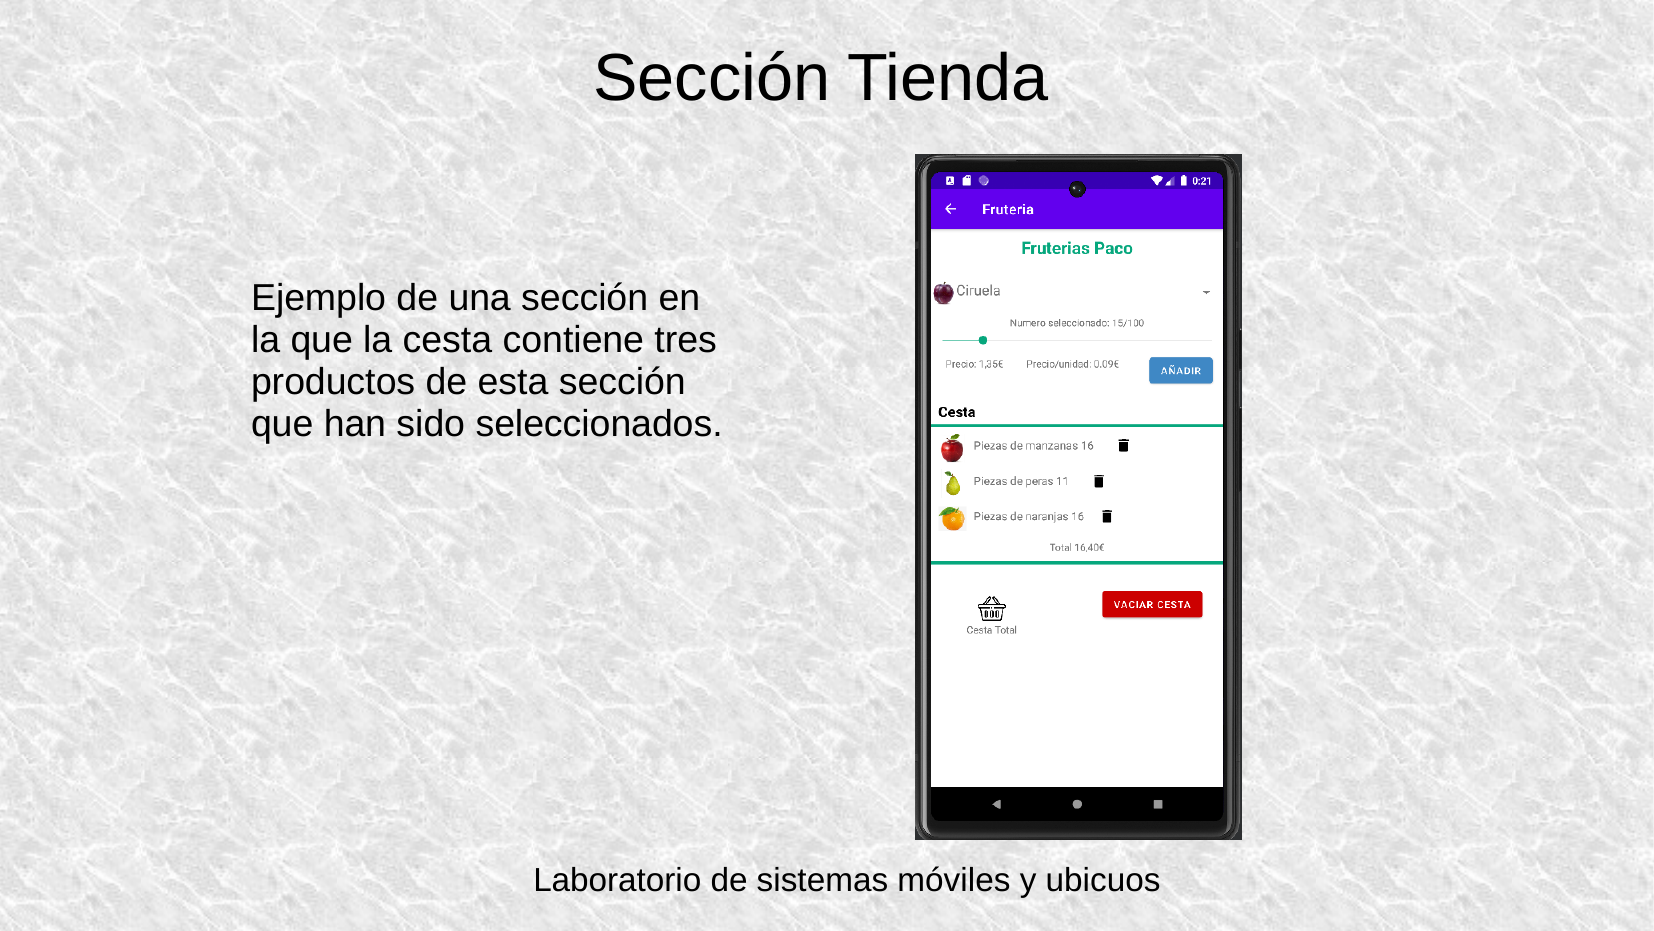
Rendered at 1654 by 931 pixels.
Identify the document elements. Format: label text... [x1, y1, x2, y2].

picture [0, 0, 1654, 931]
text_box Laboratorio de sistemas móviles y ubicuos [59, 854, 1565, 931]
text_box Ejemplo de una sección en la que la cesta contiene tres productos de esta sección que han sido seleccionados. [236, 269, 739, 621]
title Sección Tienda [76, 0, 1565, 156]
